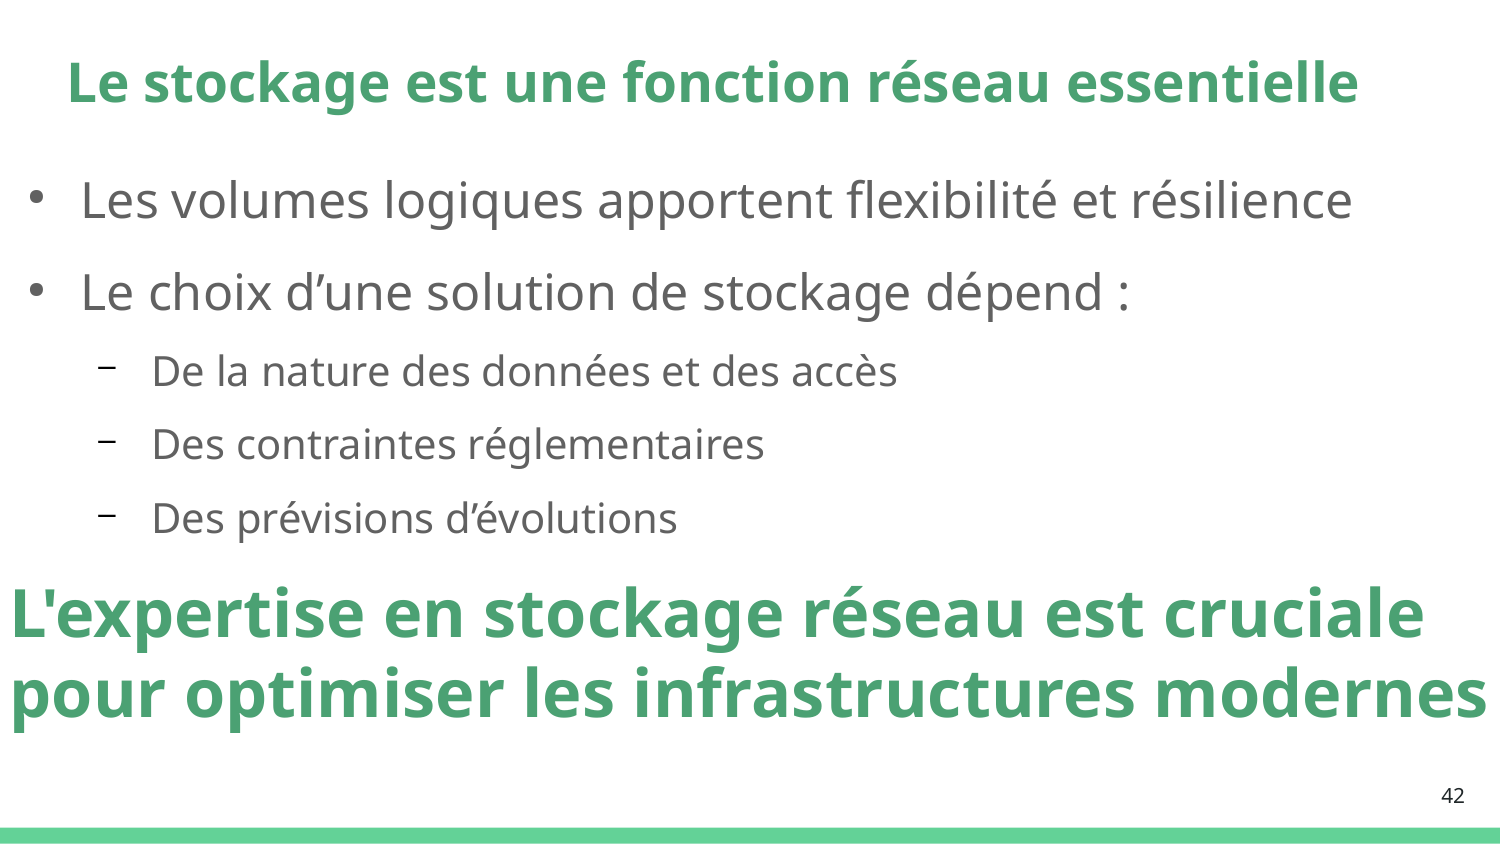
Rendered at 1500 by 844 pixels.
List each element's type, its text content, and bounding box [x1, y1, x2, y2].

list Les volumes logiques apportent flexibilité et résilience Le choix d’une solution de stockage dépend : De la nature des données et des accès Des contraintes réglementaires Des prévisions d’évolutions L'expertise en stockage réseau est cruciale pour optimiser les infrastructures modernes [36, 144, 1464, 798]
slide_number <numéro> [1389, 764, 1480, 830]
title Le stockage est une fonction réseau essentielle [51, 23, 1449, 148]
